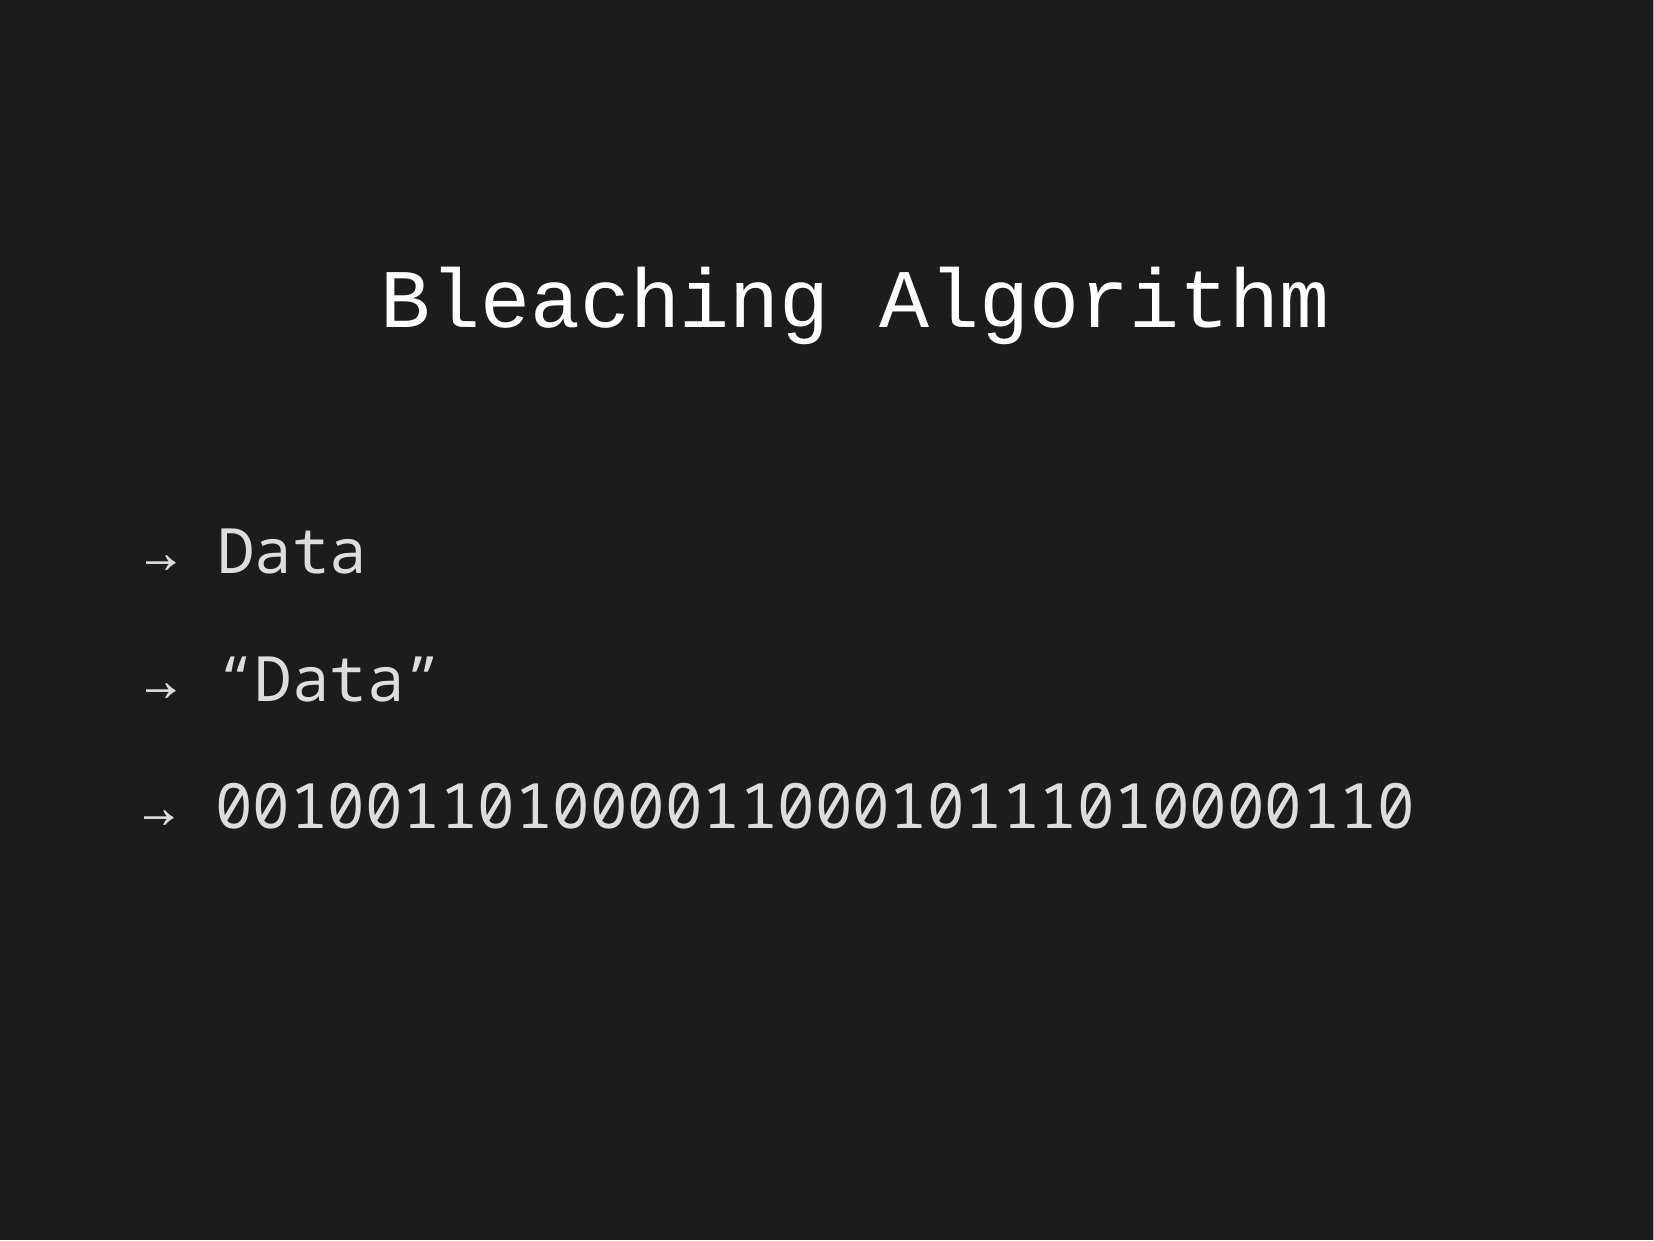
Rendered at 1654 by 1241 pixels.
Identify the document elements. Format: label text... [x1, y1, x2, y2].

text_box Bleaching Algorithm → Data → “Data” → 00100110100001100010111010000110 [90, 250, 1621, 985]
